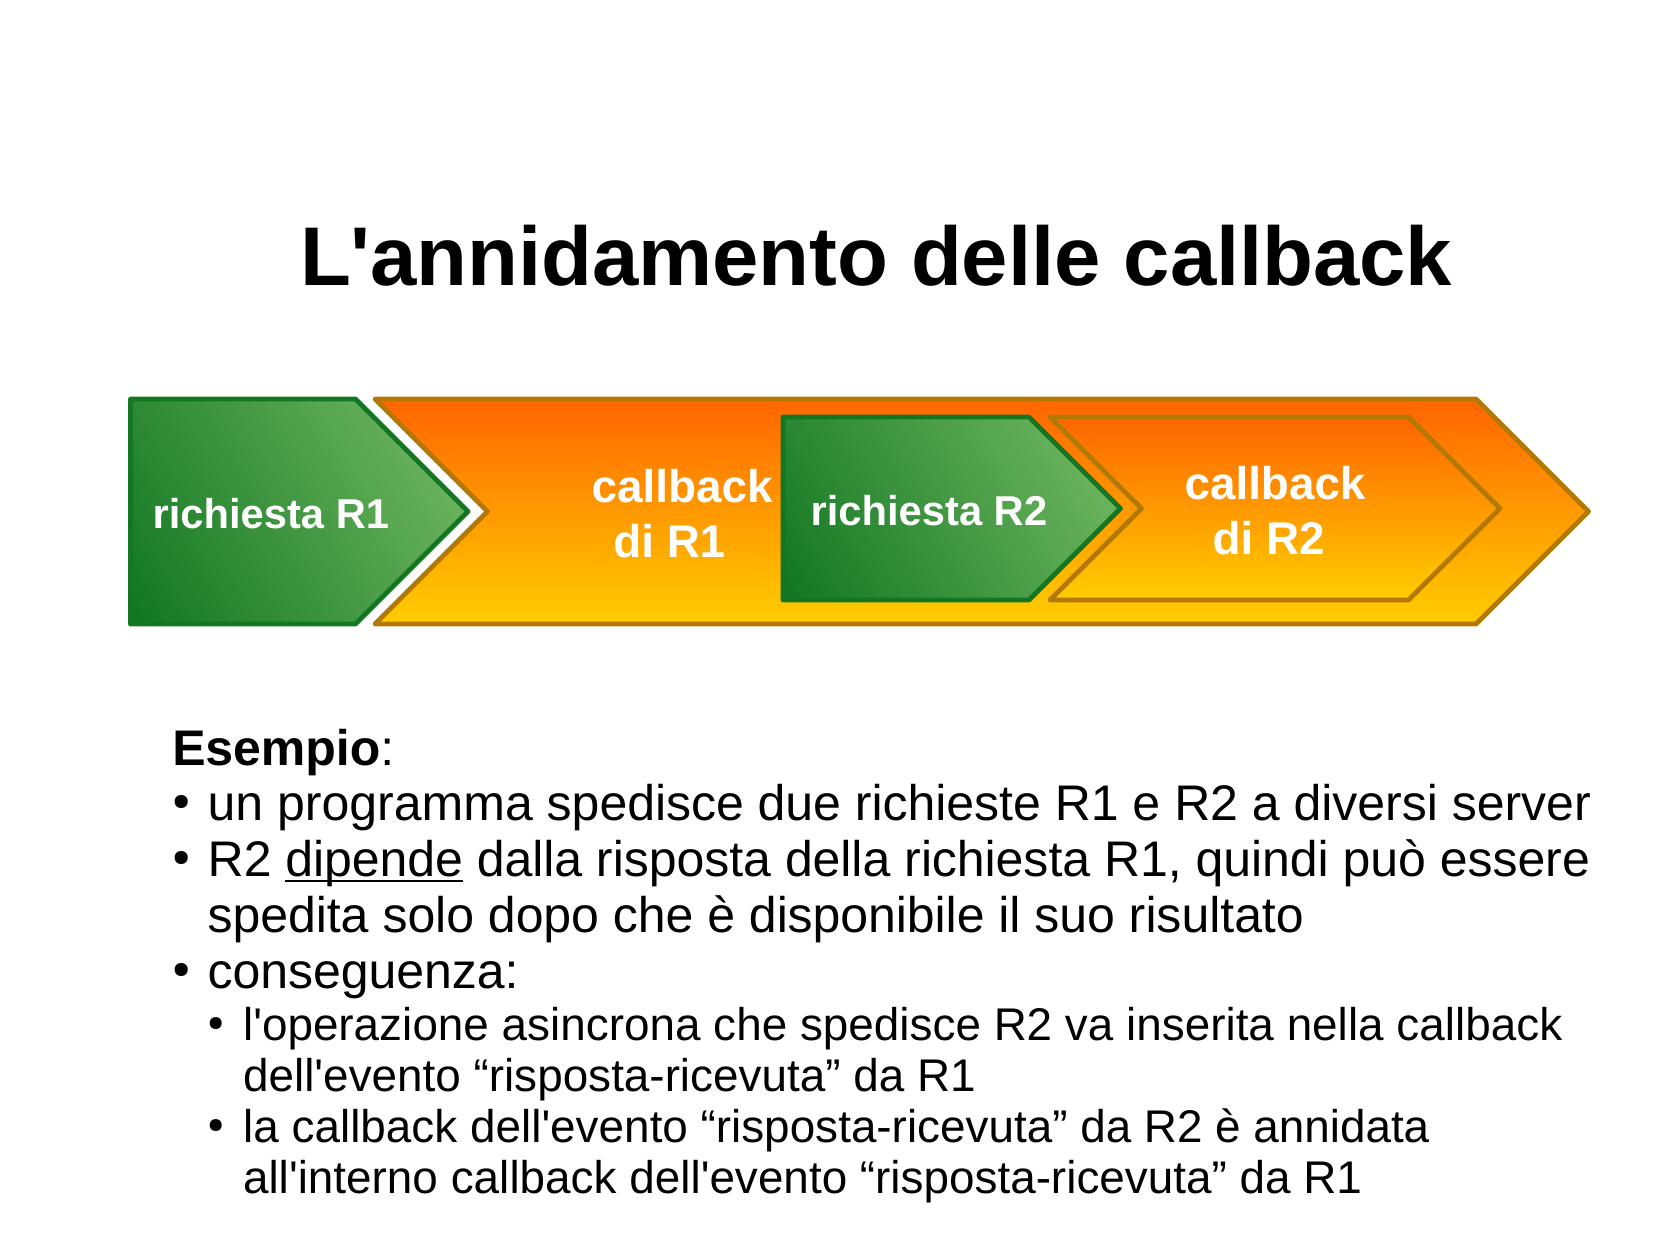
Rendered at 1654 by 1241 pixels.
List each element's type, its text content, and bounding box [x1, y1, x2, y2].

text_box L'annidamento delle callback [188, 208, 1565, 302]
text_box richiesta R1 [130, 399, 469, 625]
text_box Esempio: un programma spedisce due richieste R1 e R2 a diversi server R2 dipende dalla risposta della richiesta R1, quindi può essere spedita solo dopo che è disponibile il suo risultato conseguenza: l'operazione asincrona che spedisce R2 va inserita nella callback dell'evento “risposta-ricevuta” da R1 la callback dell'evento “risposta-ricevuta” da R2 è annidata all'interno callback dell'evento “risposta-ricevuta” da R1 [157, 712, 1613, 1241]
text_box callback di R2 [1050, 417, 1501, 601]
text_box callback di R1 [375, 399, 1589, 625]
text_box richiesta R2 [783, 416, 1121, 601]
